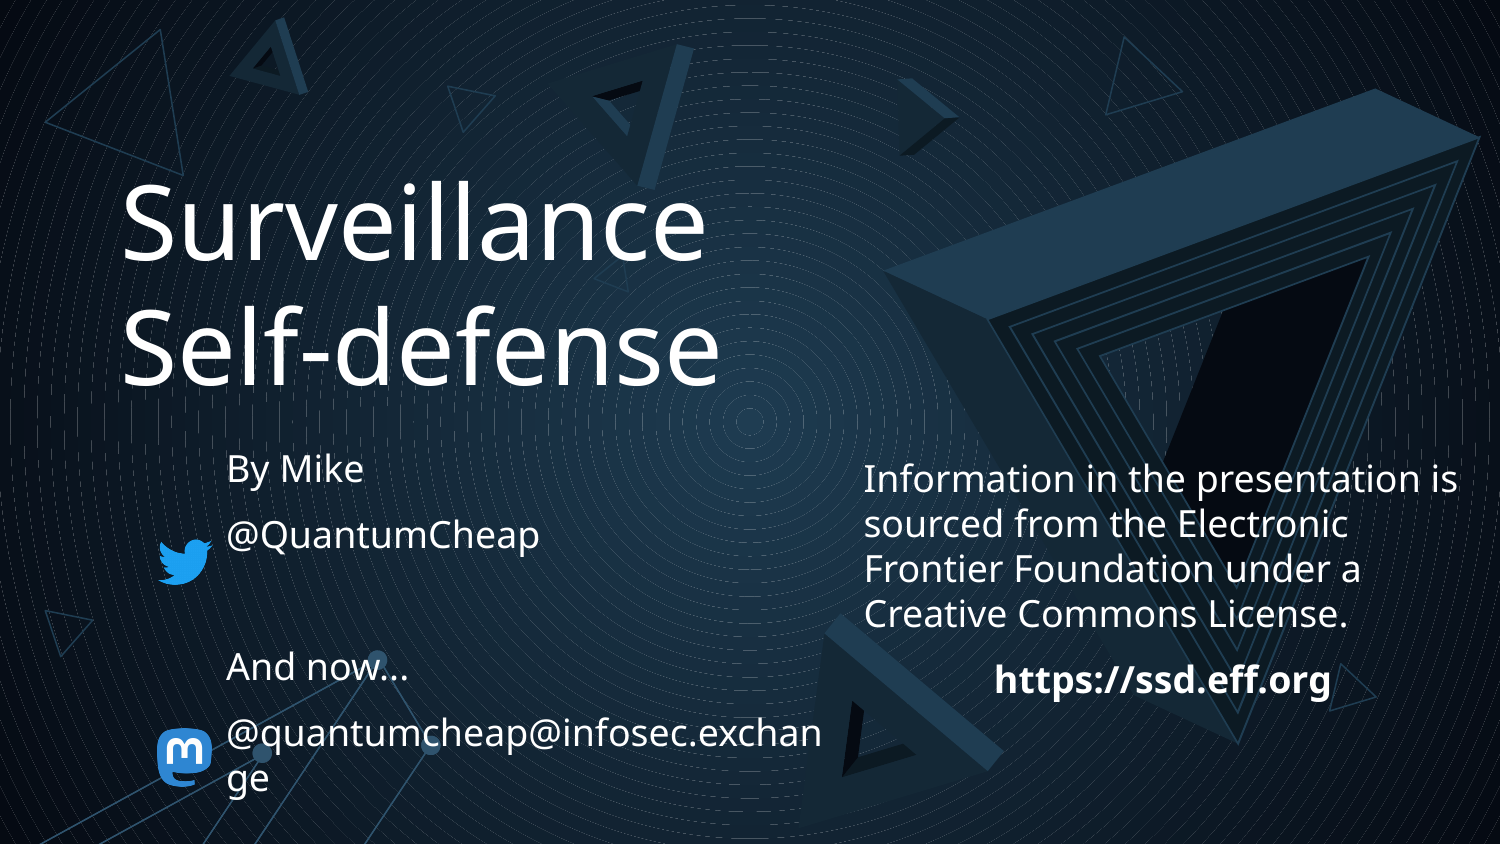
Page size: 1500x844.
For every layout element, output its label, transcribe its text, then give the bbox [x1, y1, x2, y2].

text_box Information in the presentation is sourced from the Electronic Frontier Foundation under a Creative Commons License. https://ssd.eff.org [826, 440, 1463, 753]
picture [157, 539, 213, 585]
picture [157, 728, 212, 787]
title Surveillance Self-defense [120, 124, 1162, 439]
subtitle By Mike @QuantumCheap And now... @quantumcheap@infosec.exchange [188, 465, 826, 778]
